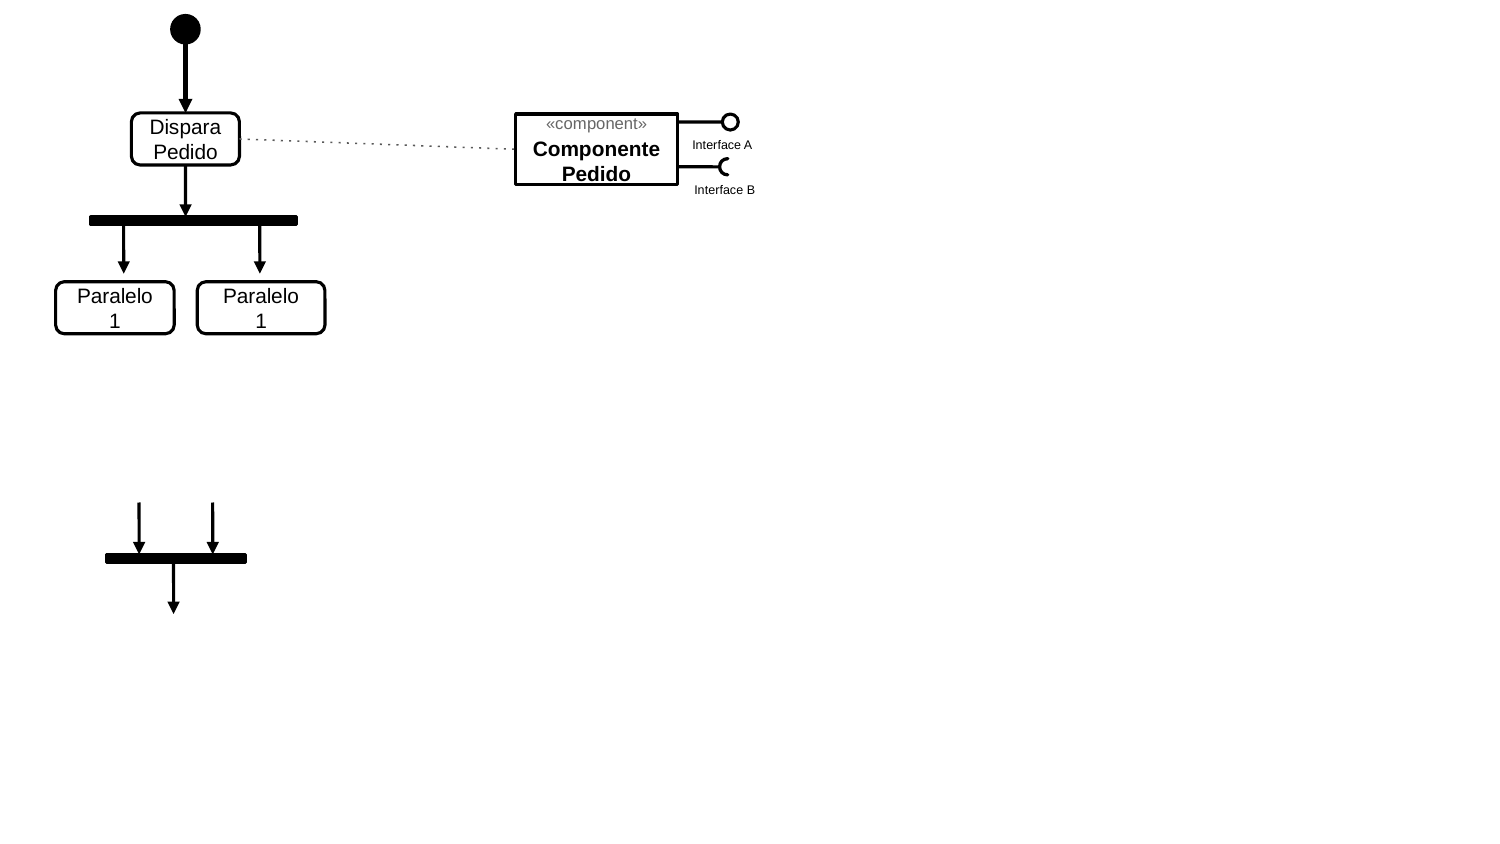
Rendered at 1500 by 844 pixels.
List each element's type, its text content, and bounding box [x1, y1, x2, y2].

text_box [719, 158, 728, 174]
text_box «component» Componente Pedido [515, 113, 678, 185]
text_box [90, 216, 297, 225]
text_box [106, 554, 246, 563]
text_box Dispara Pedido [131, 112, 240, 166]
text_box [722, 114, 739, 129]
text_box Interface A [677, 129, 777, 153]
text_box Paralelo 1 [55, 281, 175, 334]
text_box Interface B [679, 174, 782, 200]
text_box [171, 15, 200, 43]
text_box Paralelo 1 [197, 281, 325, 334]
